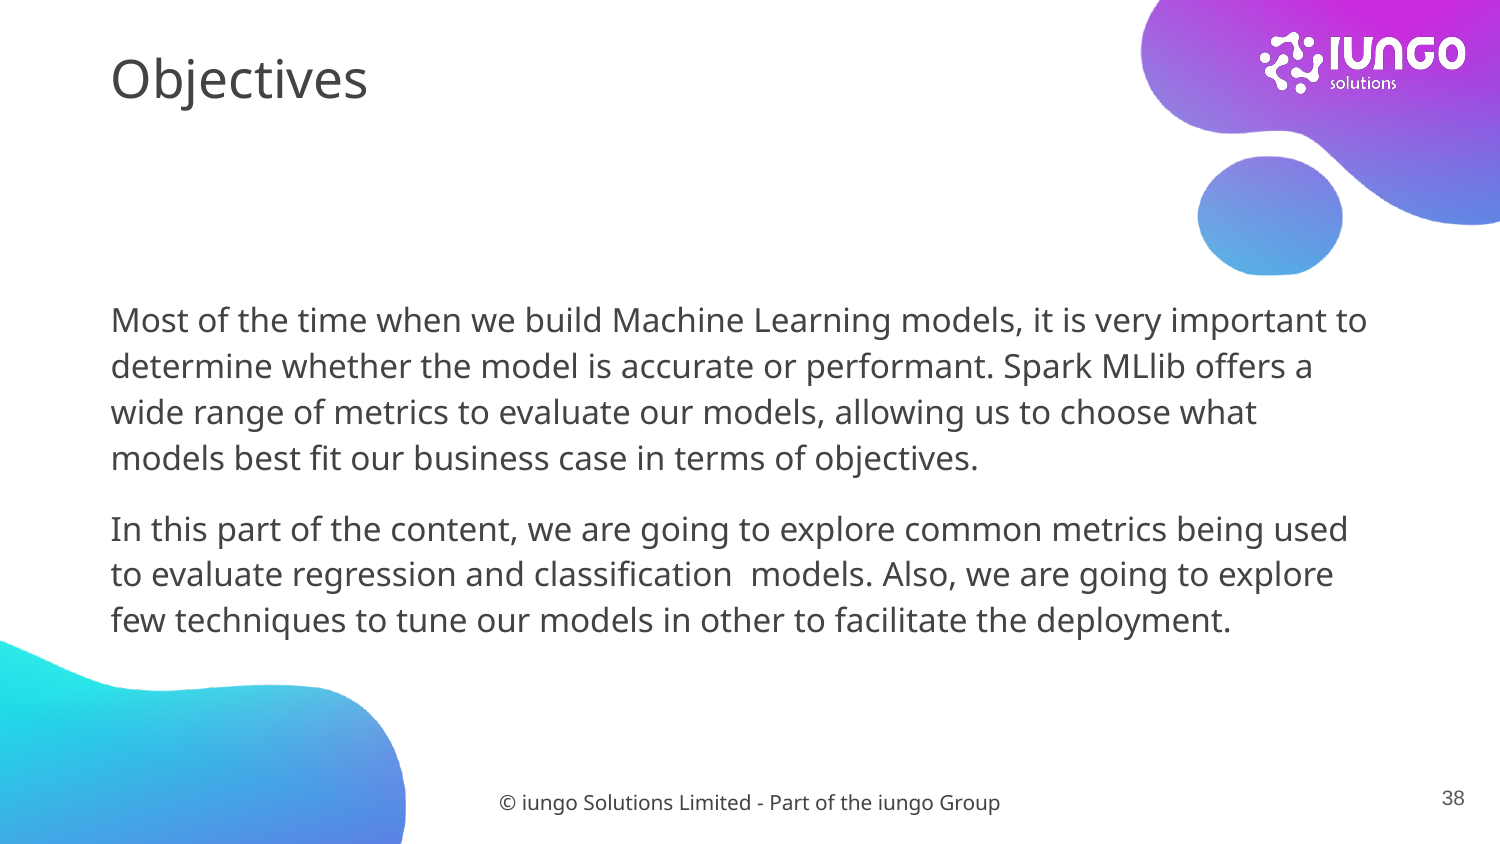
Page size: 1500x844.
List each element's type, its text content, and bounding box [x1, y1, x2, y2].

picture [0, 0, 1500, 844]
list Most of the time when we build Machine Learning models, it is very important to determine whether the model is accurate or performant. Spark MLlib offers a wide range of metrics to evaluate our models, allowing us to choose what models best fit our business case in terms of objectives. In this part of the content, we are going to explore common metrics being used to evaluate regression and classification models. Also, we are going to explore few techniques to tune our models in other to facilitate the deployment. [95, 278, 1390, 667]
title Objectives [95, 30, 924, 125]
slide_number <number> [1389, 764, 1480, 830]
